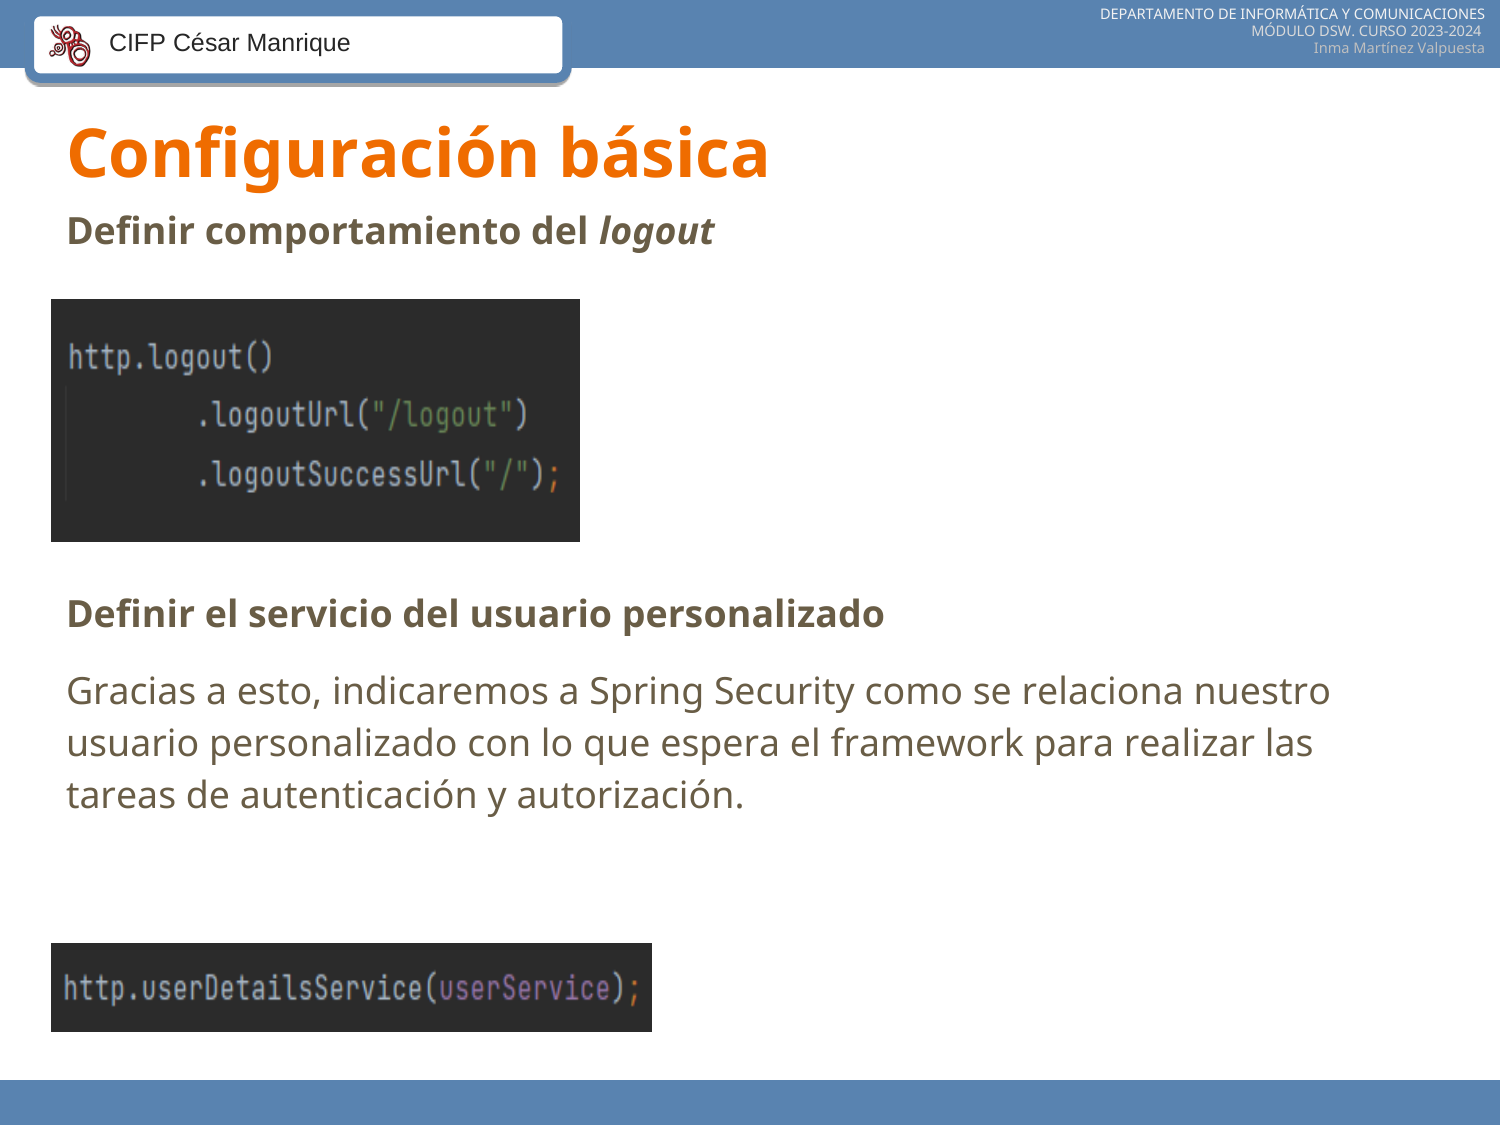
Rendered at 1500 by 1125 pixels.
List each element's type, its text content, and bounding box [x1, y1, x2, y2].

picture [51, 943, 652, 1032]
list Definir el servicio del usuario personalizado Gracias a esto, indicaremos a Spring Security como se relaciona nuestro usuario personalizado con lo que espera el framework para realizar las tareas de autenticación y autorización. [51, 568, 1449, 1074]
picture [51, 299, 580, 542]
list Definir comportamiento del logout [51, 185, 1449, 476]
title Configuración básica [51, 94, 1449, 185]
picture [47, 23, 93, 67]
